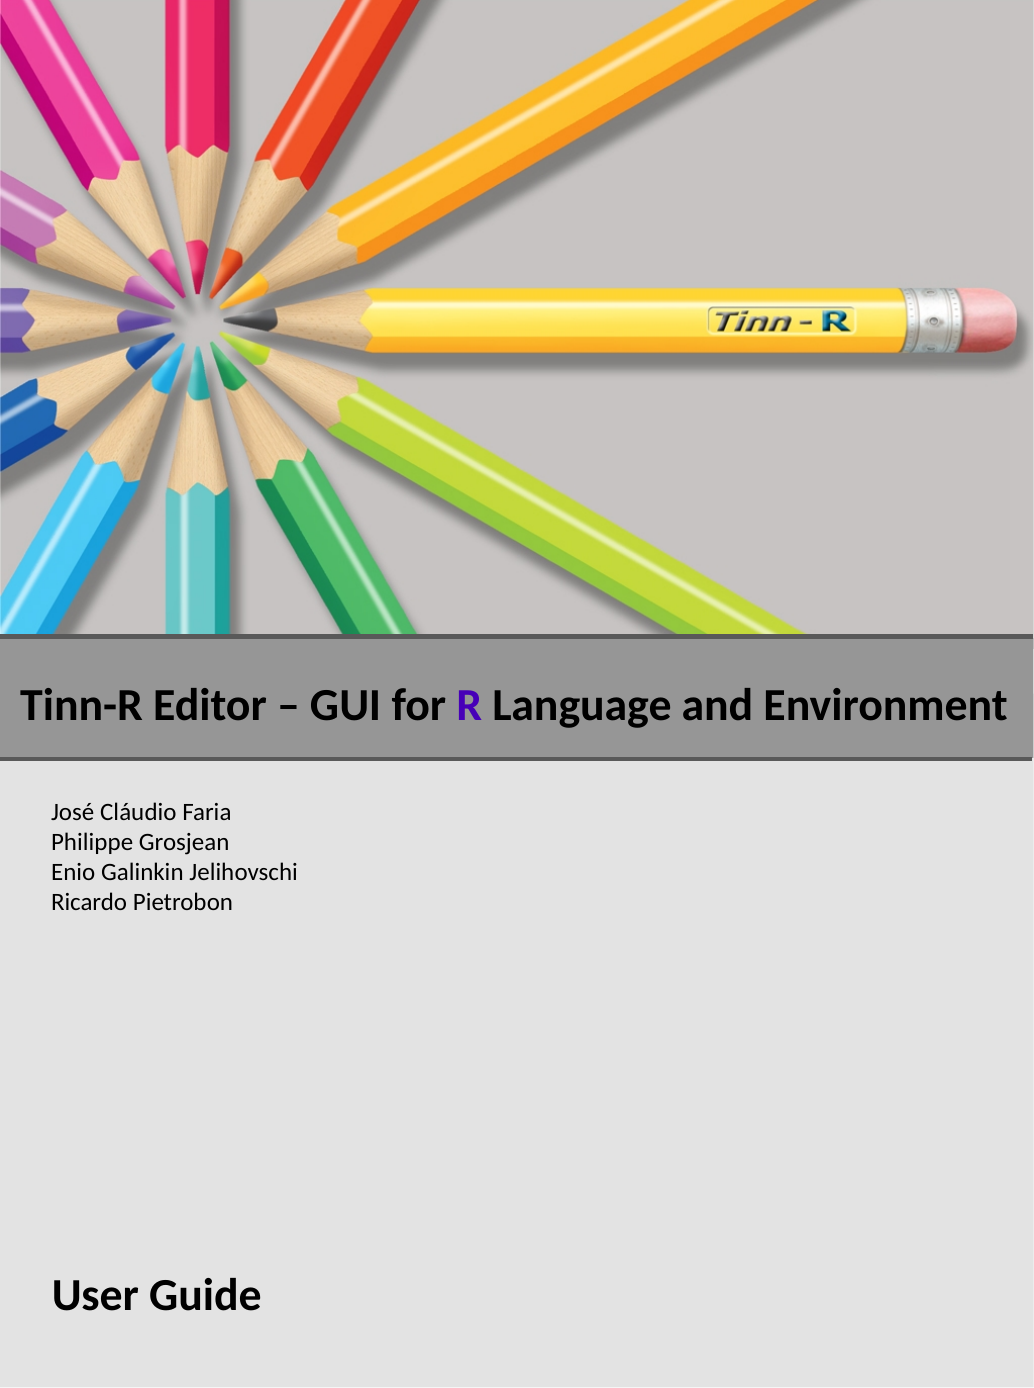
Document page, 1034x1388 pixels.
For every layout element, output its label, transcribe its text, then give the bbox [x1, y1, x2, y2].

picture [0, 0, 1034, 638]
text_box José Cláudio Faria Philippe Grosjean Enio Galinkin Jelihovschi Ricardo Pietrobon [37, 788, 313, 953]
text_box User Guide [38, 1257, 276, 1327]
text_box [0, 638, 1034, 1388]
text_box Tinn-R Editor – GUI for R Language and Environment [6, 667, 1022, 737]
